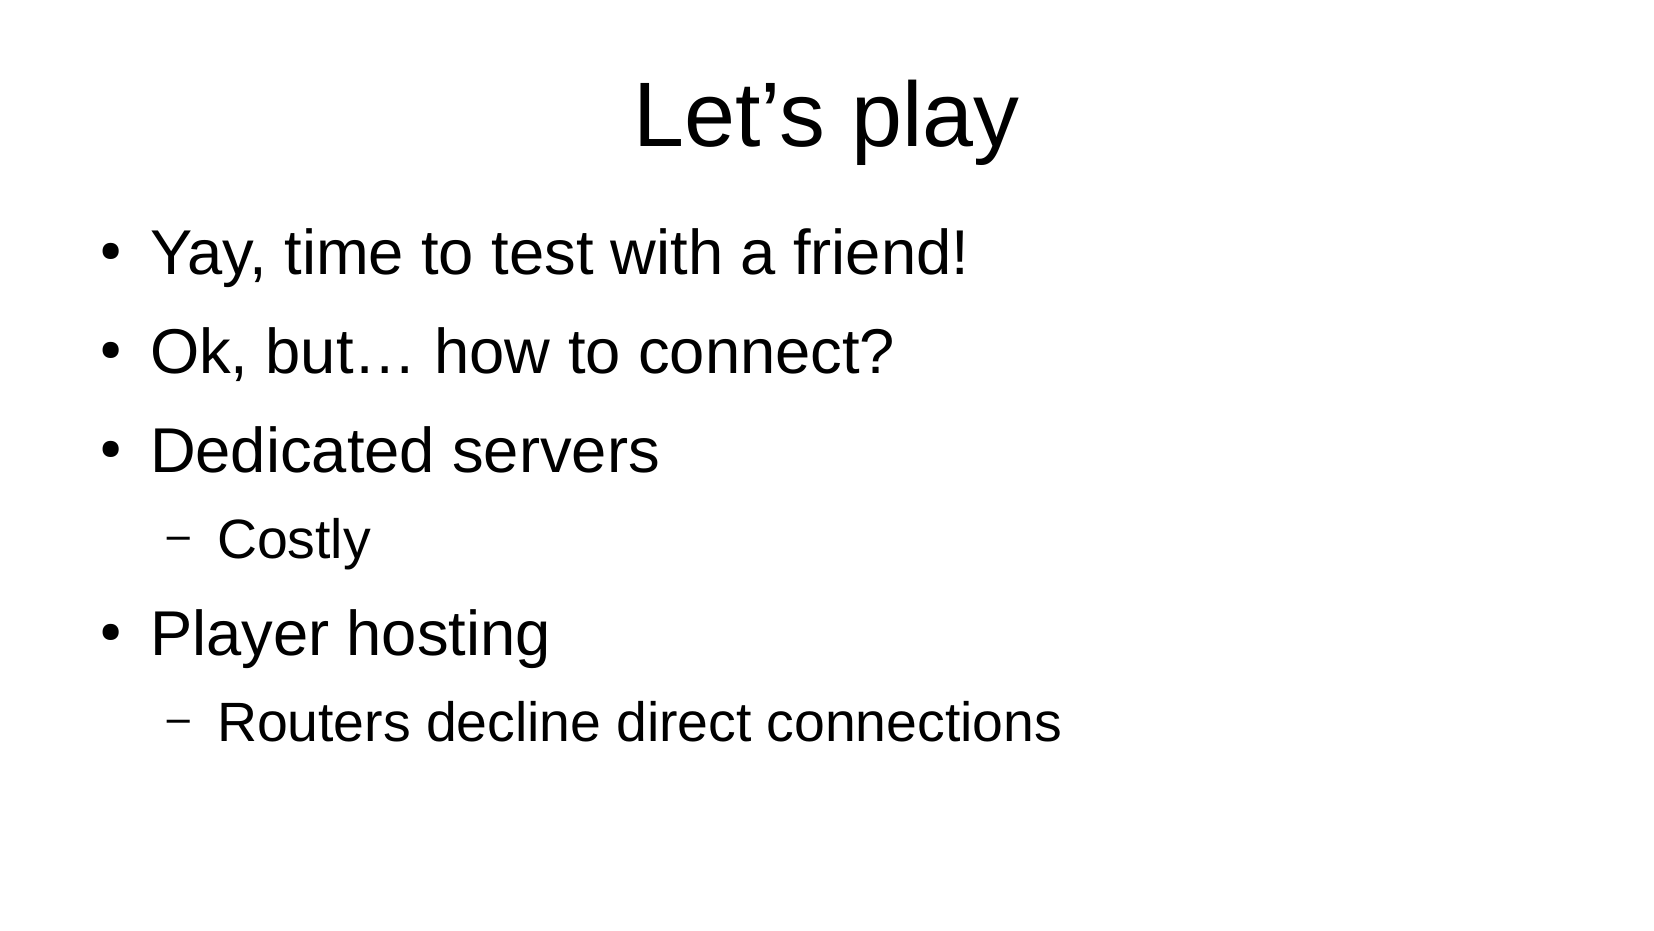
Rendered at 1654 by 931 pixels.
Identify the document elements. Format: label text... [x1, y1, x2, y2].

title Let’s play [82, 37, 1571, 193]
list Yay, time to test with a friend! Ok, but… how to connect? Dedicated servers Costly Player hosting Routers decline direct connections [82, 217, 1571, 758]
